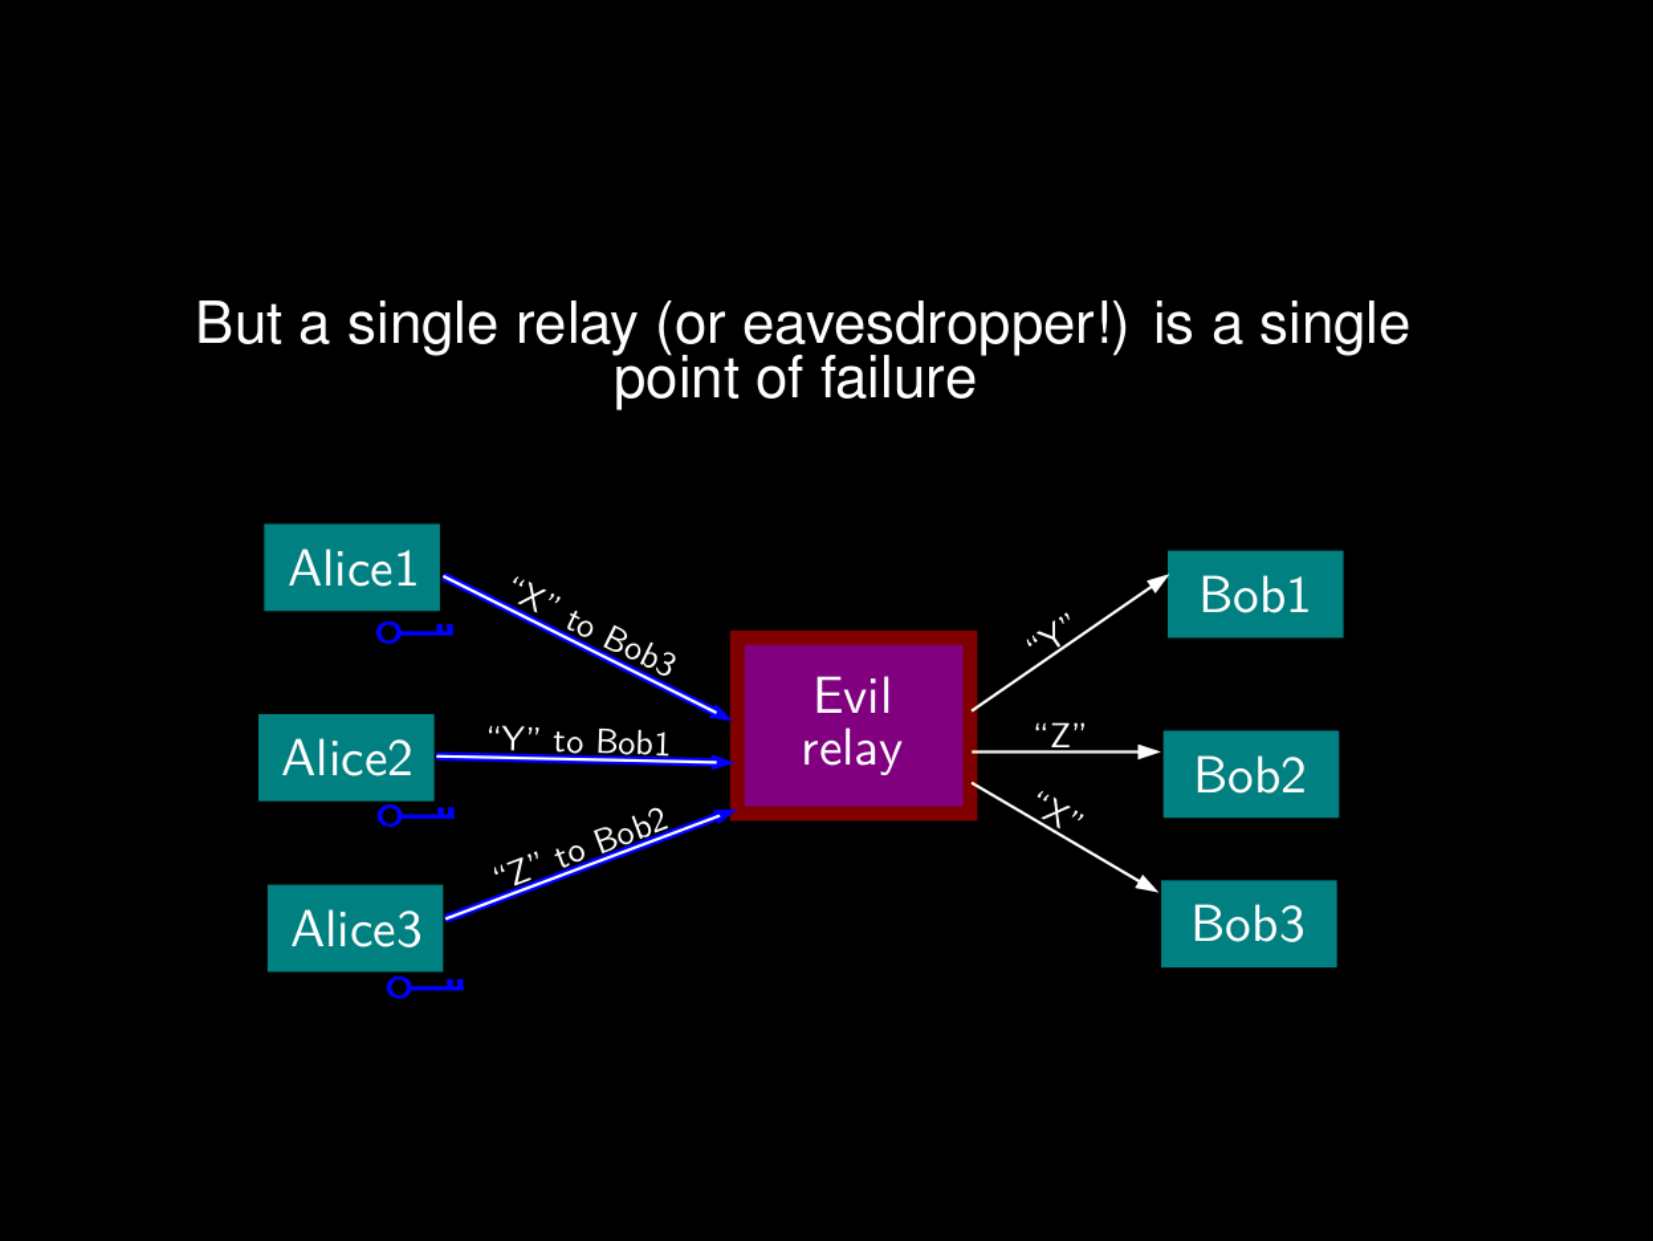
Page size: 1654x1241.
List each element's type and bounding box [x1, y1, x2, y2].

picture [187, 290, 1433, 1010]
